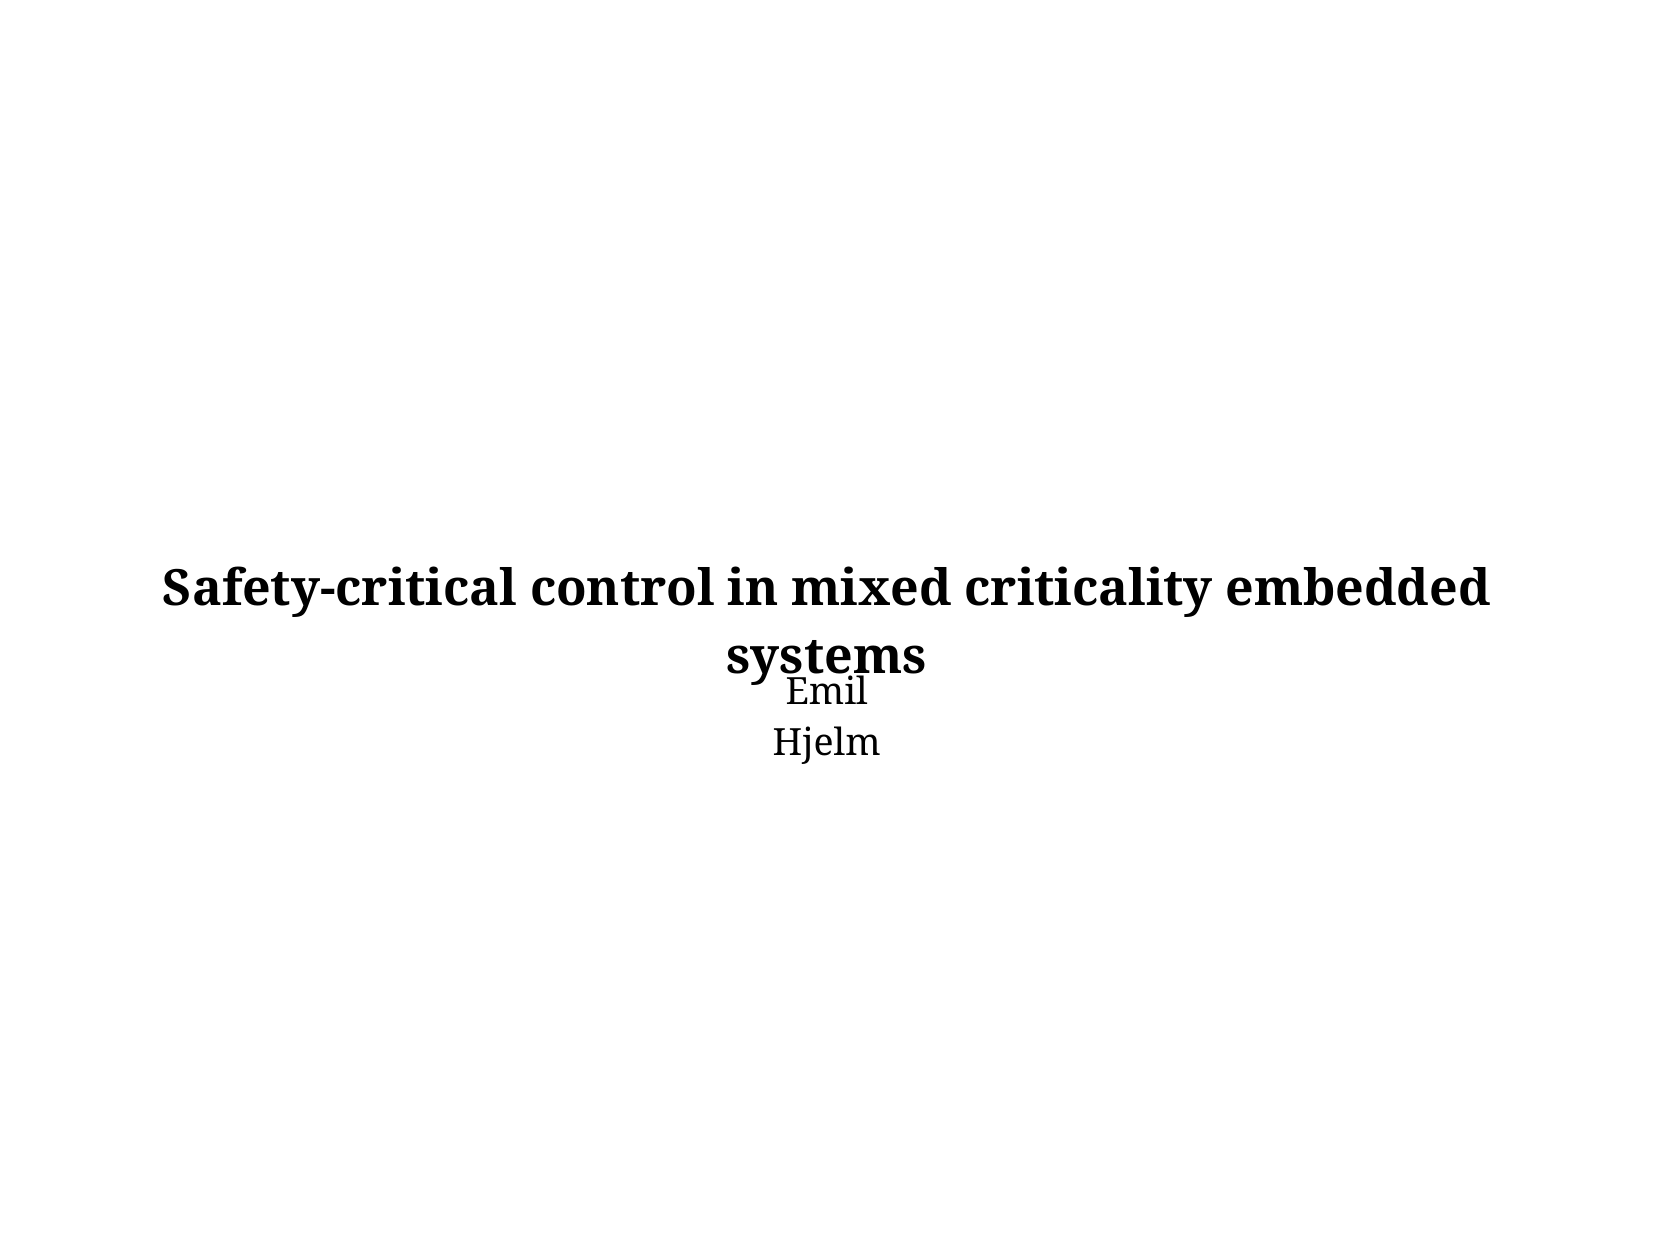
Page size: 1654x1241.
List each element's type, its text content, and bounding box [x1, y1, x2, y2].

text_box Emil Hjelm [714, 657, 940, 725]
title Safety-critical control in mixed criticality embedded systems [82, 516, 1571, 724]
